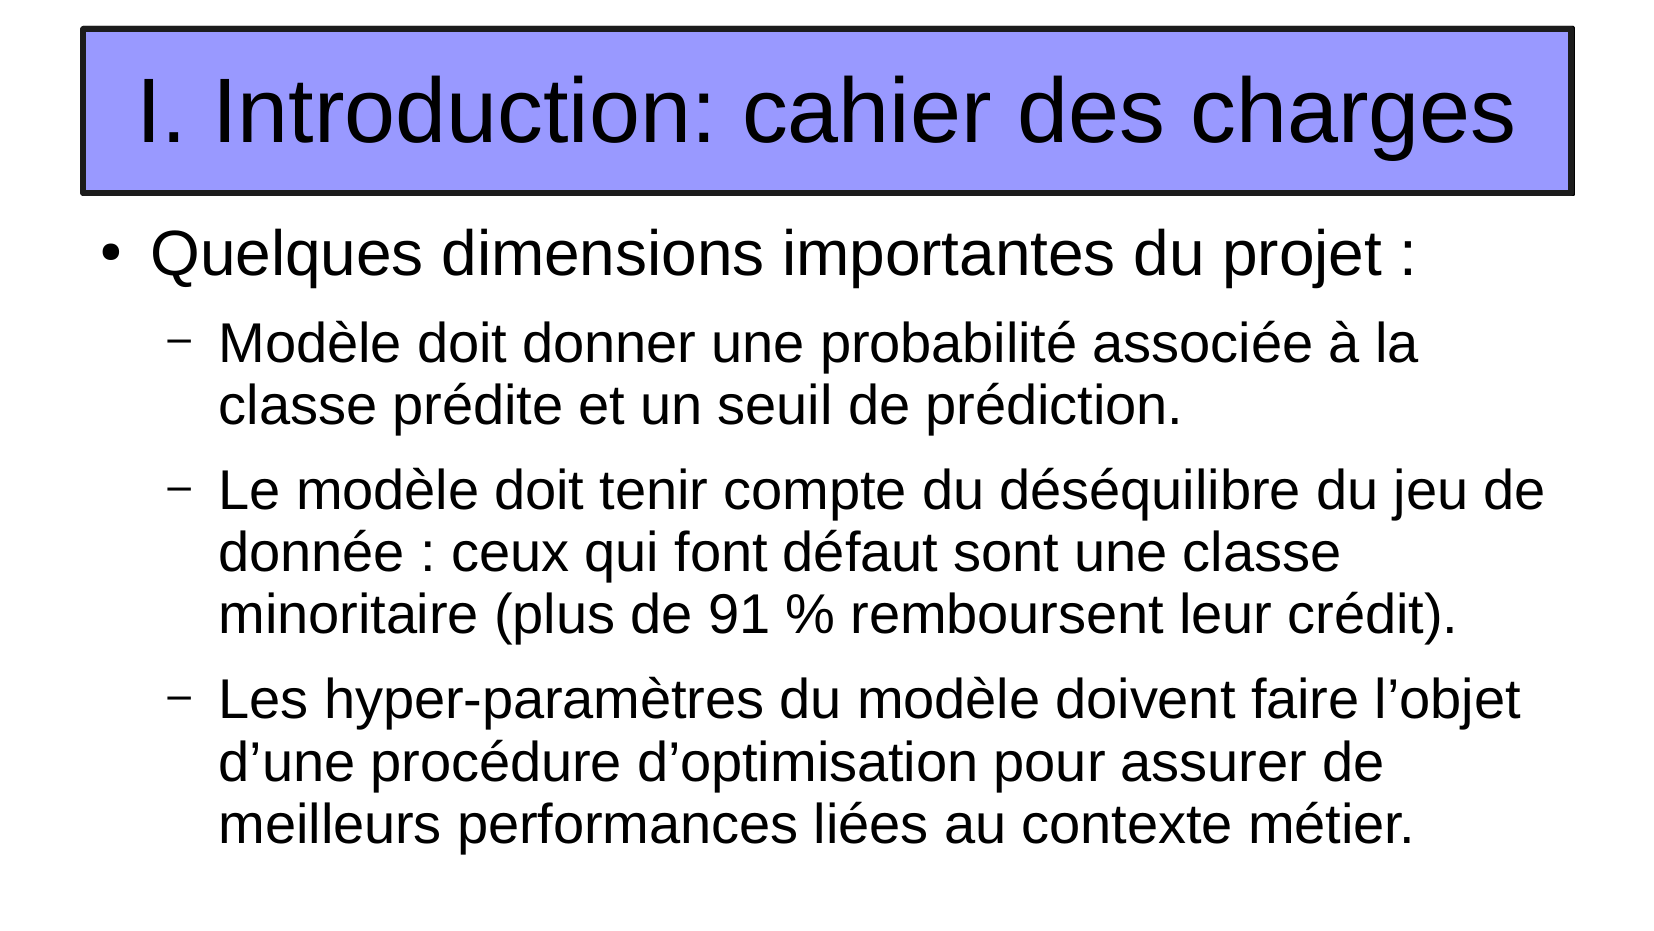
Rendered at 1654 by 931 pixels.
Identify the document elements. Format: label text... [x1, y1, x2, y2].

title I. Introduction: cahier des charges [83, 28, 1572, 193]
list Quelques dimensions importantes du projet : Modèle doit donner une probabilité associée à la classe prédite et un seuil de prédiction. Le modèle doit tenir compte du déséquilibre du jeu de donnée : ceux qui font défaut sont une classe minoritaire (plus de 91 % remboursent leur crédit). Les hyper-paramètres du modèle doivent faire l’objet d’une procédure d’optimisation pour assurer de meilleurs performances liées au contexte métier. [82, 217, 1571, 863]
